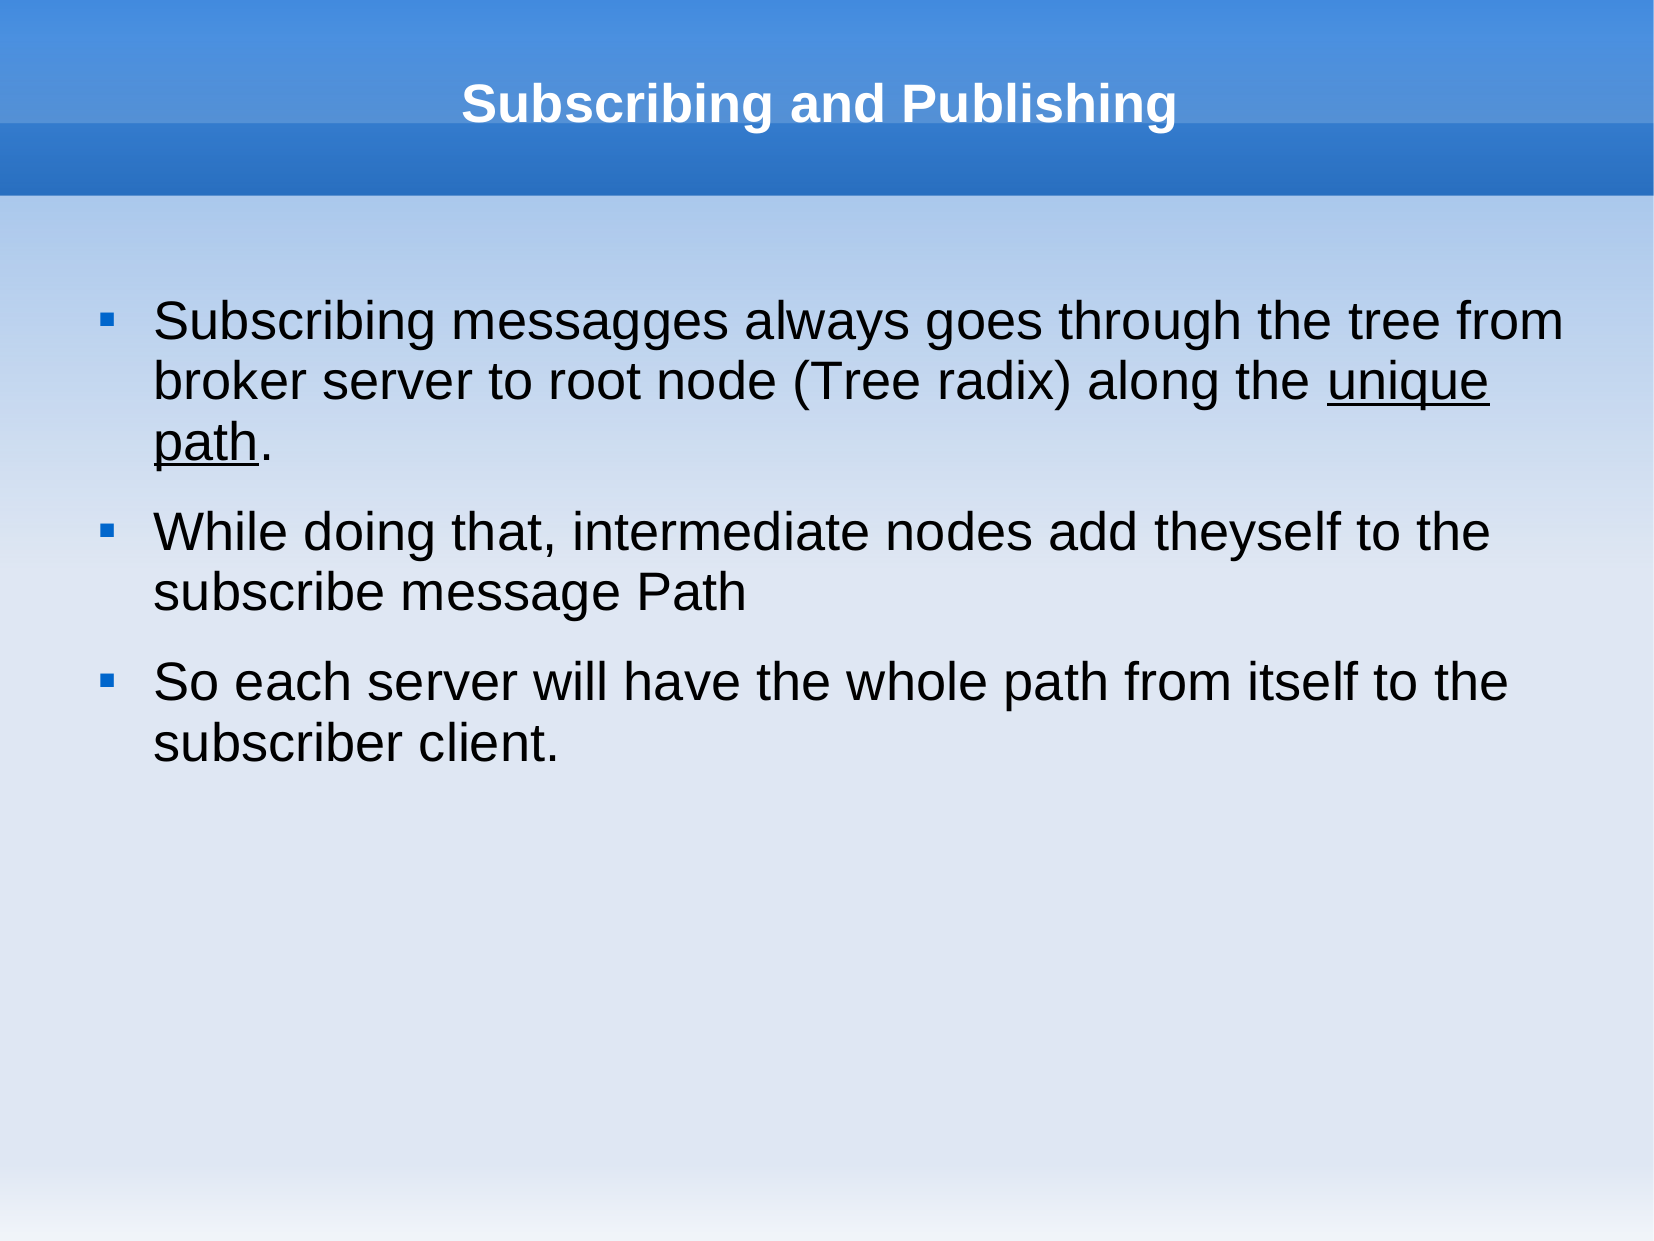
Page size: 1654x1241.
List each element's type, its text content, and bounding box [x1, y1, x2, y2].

picture [0, 0, 1654, 1241]
list Subscribing messagges always goes through the tree from broker server to root node (Tree radix) along the unique path. While doing that, intermediate nodes add theyself to the subscribe message Path So each server will have the whole path from itself to the subscriber client. [82, 290, 1571, 1094]
title Subscribing and Publishing [76, 7, 1565, 200]
